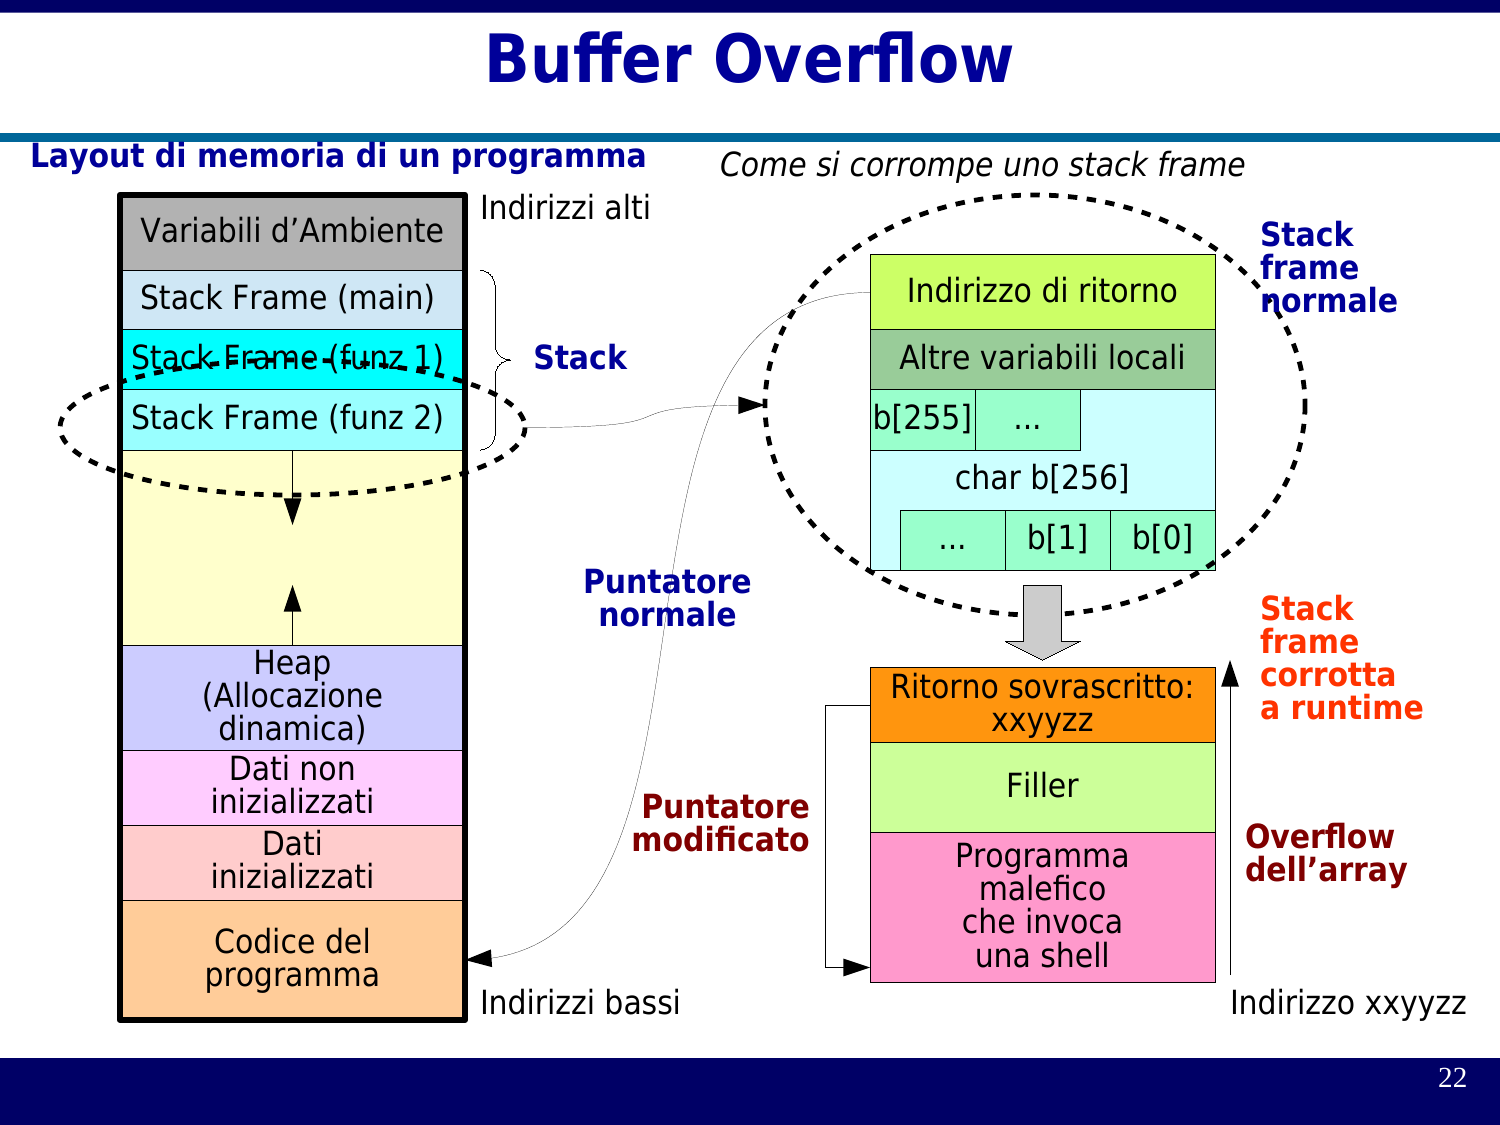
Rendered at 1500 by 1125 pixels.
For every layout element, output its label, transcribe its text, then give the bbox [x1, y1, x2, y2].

text_box Variabili d’Ambiente [123, 198, 462, 270]
text_box Heap (Allocazione dinamica) [123, 645, 462, 750]
text_box Stack [525, 329, 646, 390]
text_box Stack frame normale [1260, 224, 1426, 315]
title Buffer Overflow [30, 0, 1471, 126]
text_box Come si corrompe uno stack frame [720, 149, 1247, 189]
text_box ... [975, 389, 1081, 451]
text_box Indirizzi bassi [480, 975, 706, 1036]
text_box b[255] [870, 389, 975, 451]
text_box char b[256] [870, 389, 1216, 571]
text_box Indirizzo di ritorno [870, 254, 1216, 329]
text_box ... [900, 510, 1006, 571]
text_box Stack frame corrotta a runtime [1260, 615, 1426, 706]
text_box b[0] [1110, 510, 1216, 571]
text_box Puntatore normale [555, 570, 781, 631]
text_box Stack Frame (funz 2) [123, 389, 462, 451]
text_box Dati inizializzati [123, 826, 462, 900]
text_box Programma malefico che invoca una shell [870, 833, 1216, 983]
text_box Layout di memoria di un programma [30, 141, 647, 180]
text_box b[1] [1006, 510, 1110, 571]
text_box Indirizzo xxyyzz [1230, 975, 1456, 1036]
text_box [1005, 585, 1081, 661]
text_box Ritorno sovrascritto: xxyyzz [870, 667, 1216, 742]
text_box Altre variabili locali [870, 329, 1216, 389]
text_box Stack Frame (main) [123, 270, 462, 329]
text_box Filler [870, 742, 1216, 833]
text_box [123, 451, 462, 645]
text_box Dati non inizializzati [123, 750, 462, 826]
text_box Stack Frame (funz 1) [123, 329, 462, 389]
text_box Puntatore modificato [585, 795, 811, 856]
text_box Codice del programma [123, 900, 462, 1017]
text_box Indirizzi alti [480, 179, 706, 240]
text_box Overflow dell’array [1245, 825, 1471, 886]
